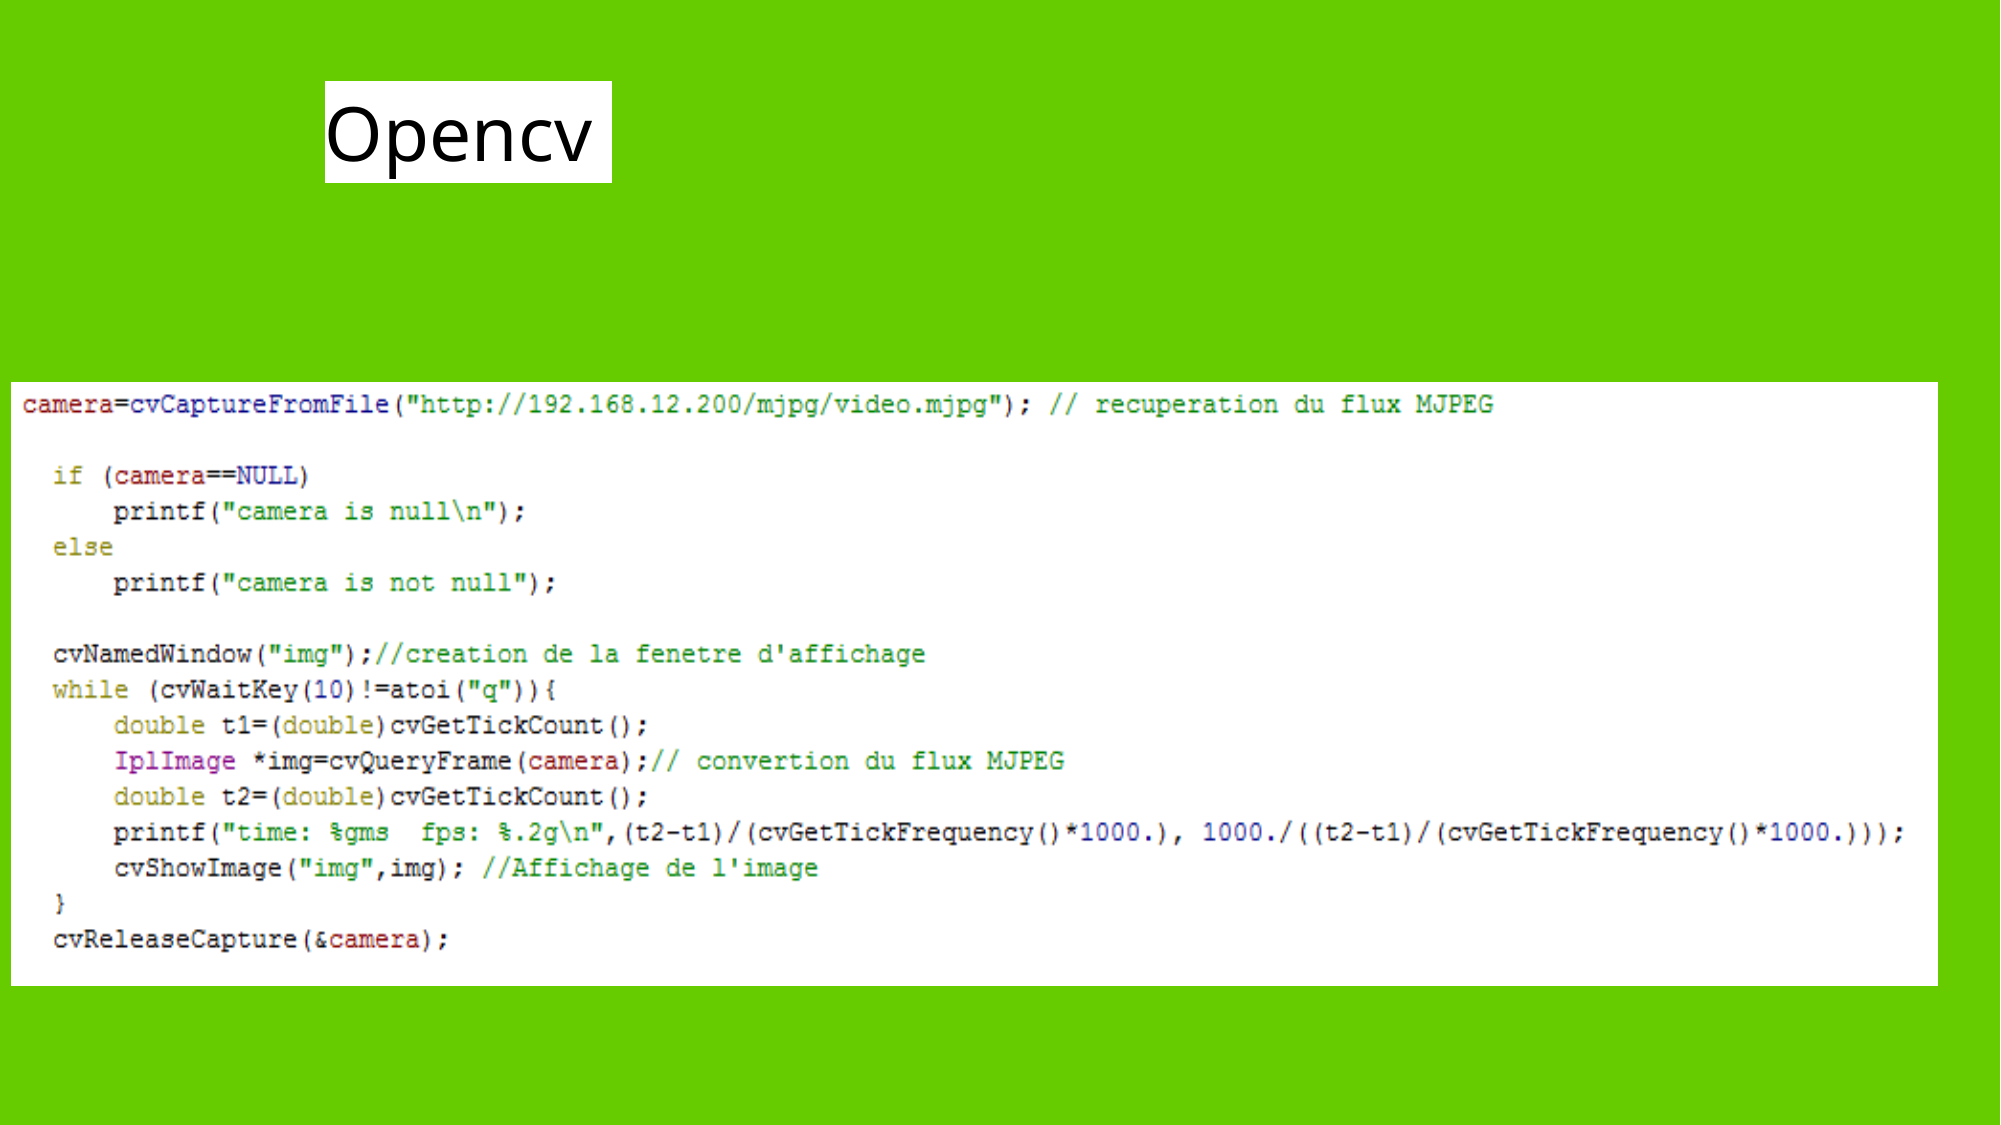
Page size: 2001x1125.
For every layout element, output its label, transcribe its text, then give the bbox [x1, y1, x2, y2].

picture [11, 382, 1938, 986]
title Opencv [236, 73, 1674, 189]
